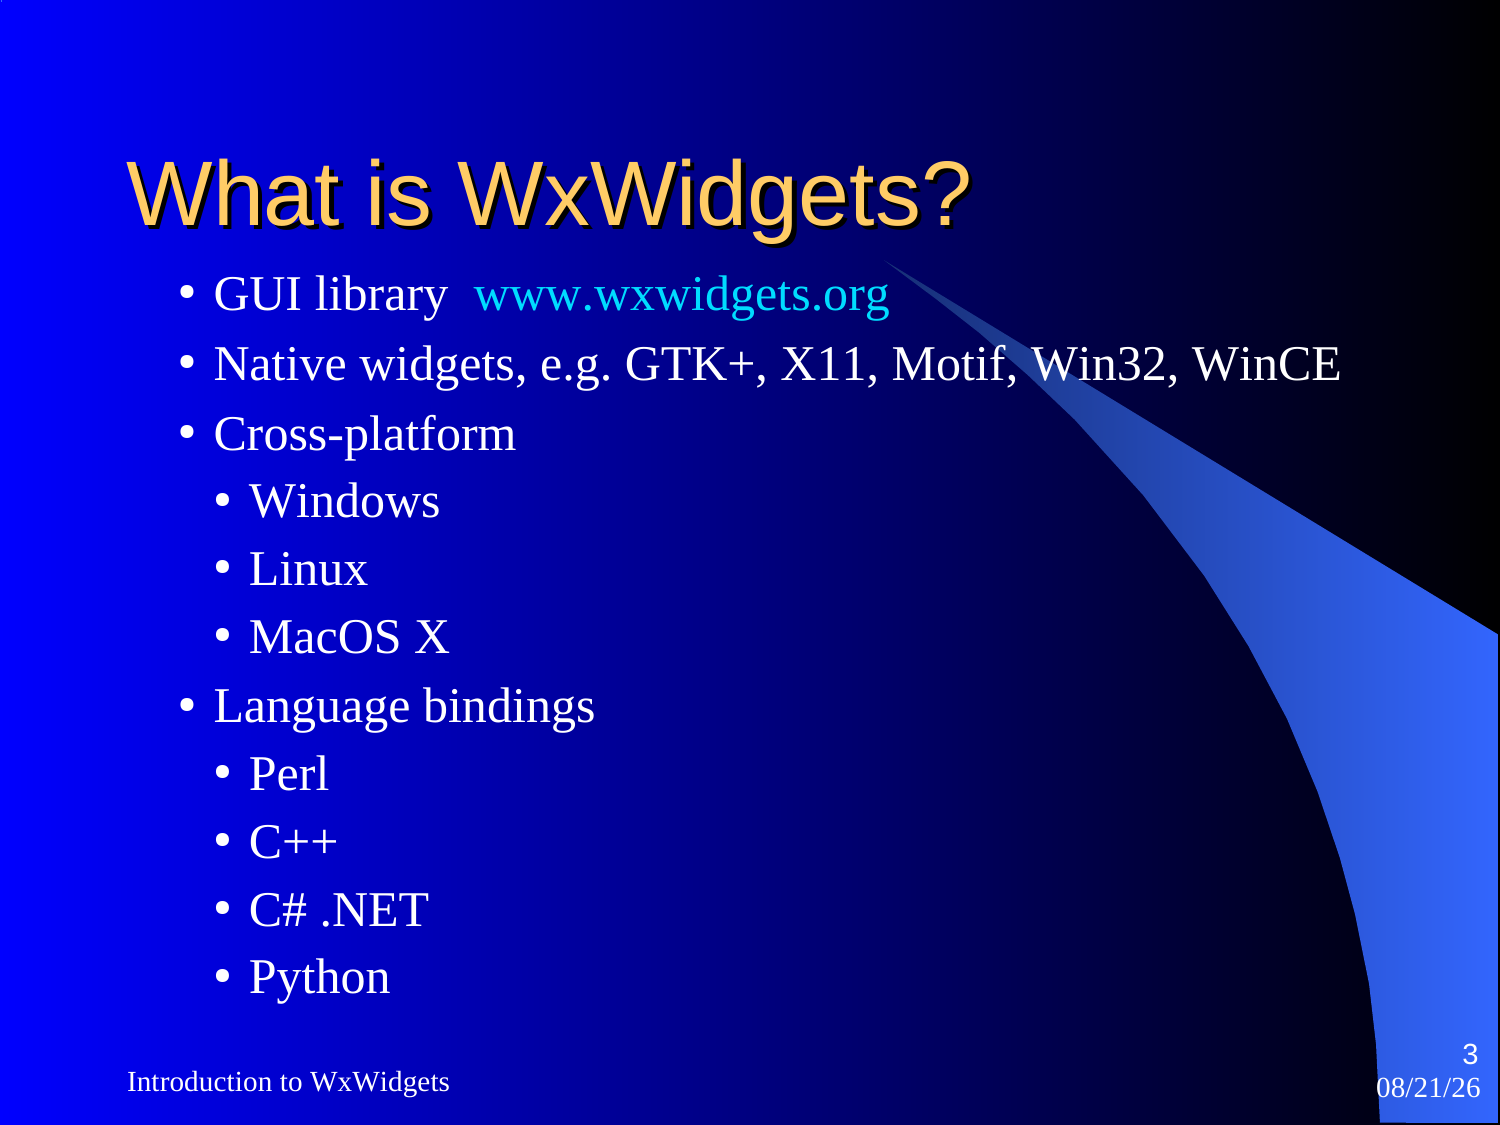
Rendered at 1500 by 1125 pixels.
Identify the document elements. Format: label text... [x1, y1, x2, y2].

title What is WxWidgets? [111, 99, 1438, 288]
list GUI library www.wxwidgets.org Native widgets, e.g. GTK+, X11, Motif, Win32, WinCE Cross-platform Windows Linux MacOS X Language bindings Perl C++ C# .NET Python [112, 206, 1388, 1125]
